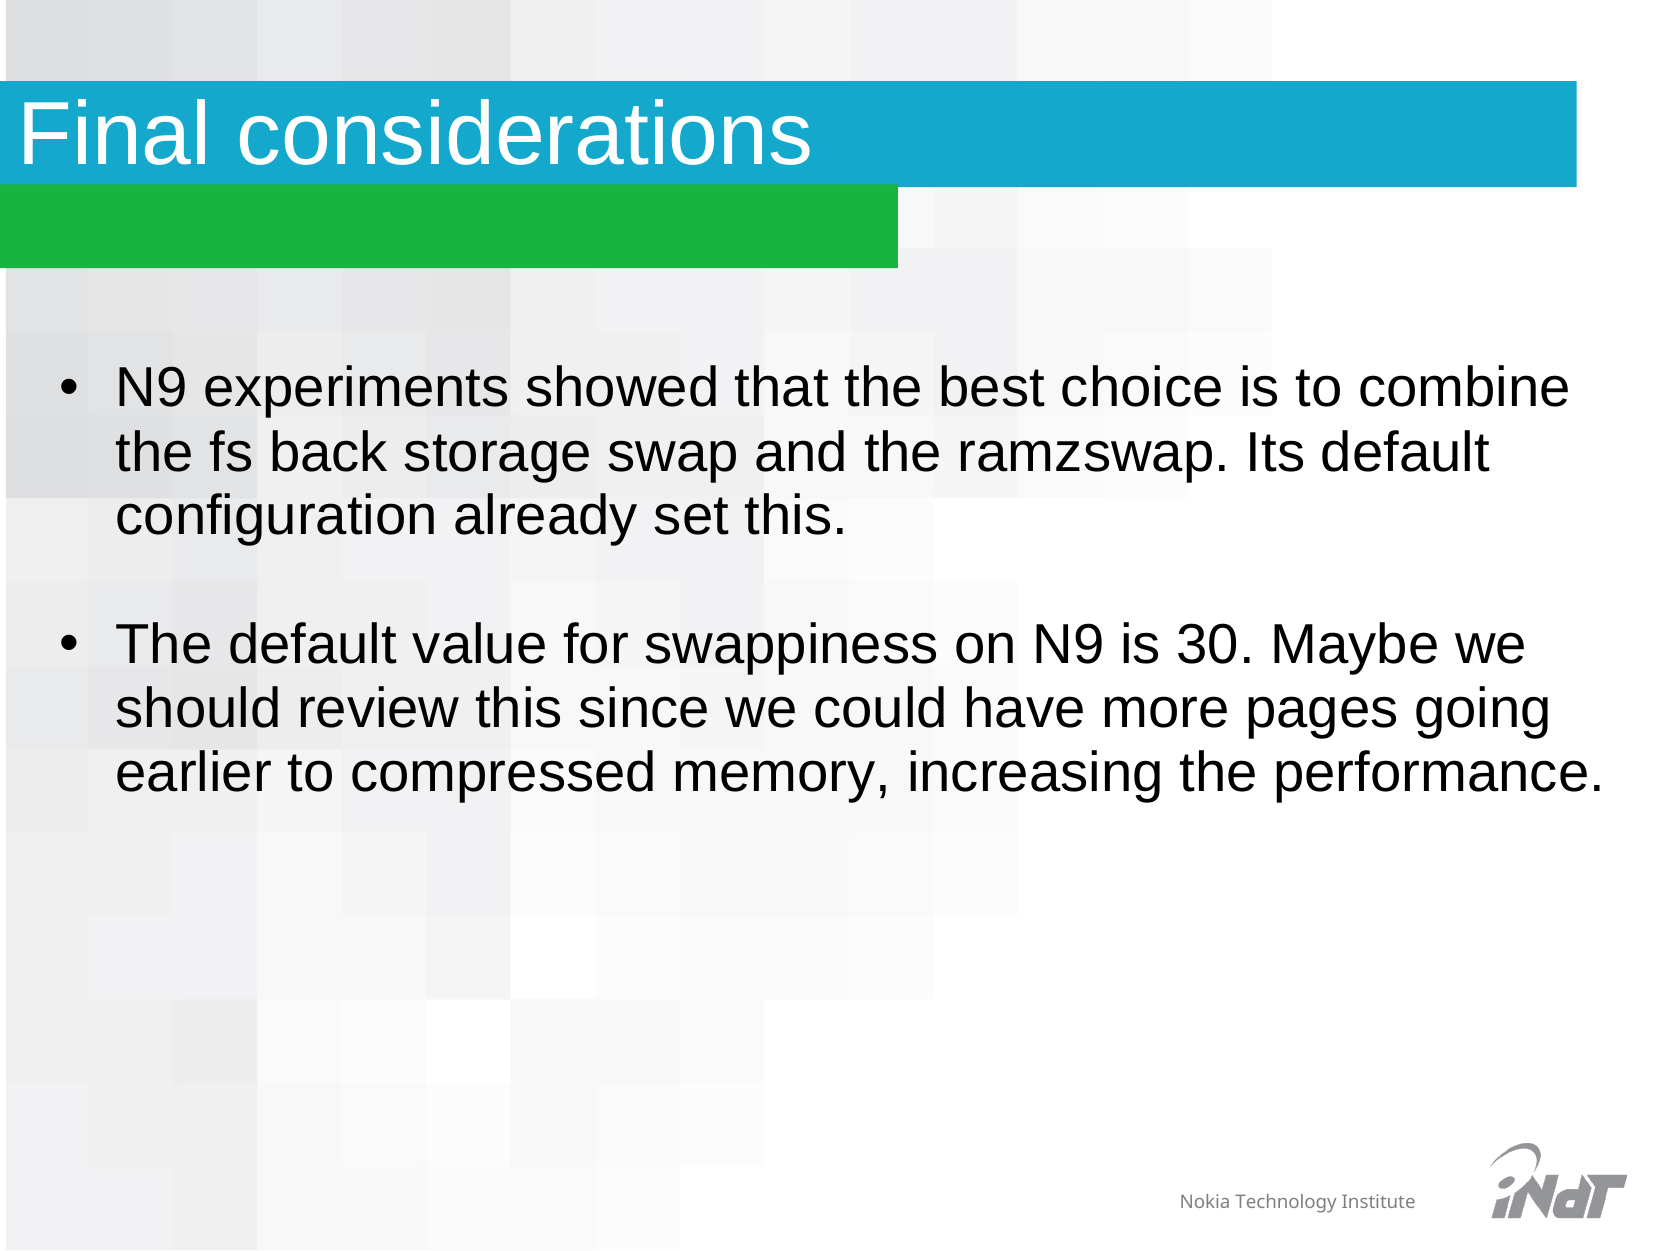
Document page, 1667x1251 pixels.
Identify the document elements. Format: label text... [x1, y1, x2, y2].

title Final considerations [0, 81, 1577, 188]
list N9 experiments showed that the best choice is to combine the fs back storage swap and the ramzswap. Its default configuration already set this. The default value for swappiness on N9 is 30. Maybe we should review this since we could have more pages going earlier to compressed memory, increasing the performance. [40, 288, 1627, 1189]
picture [5, 0, 1667, 1251]
text_box [0, 184, 898, 269]
